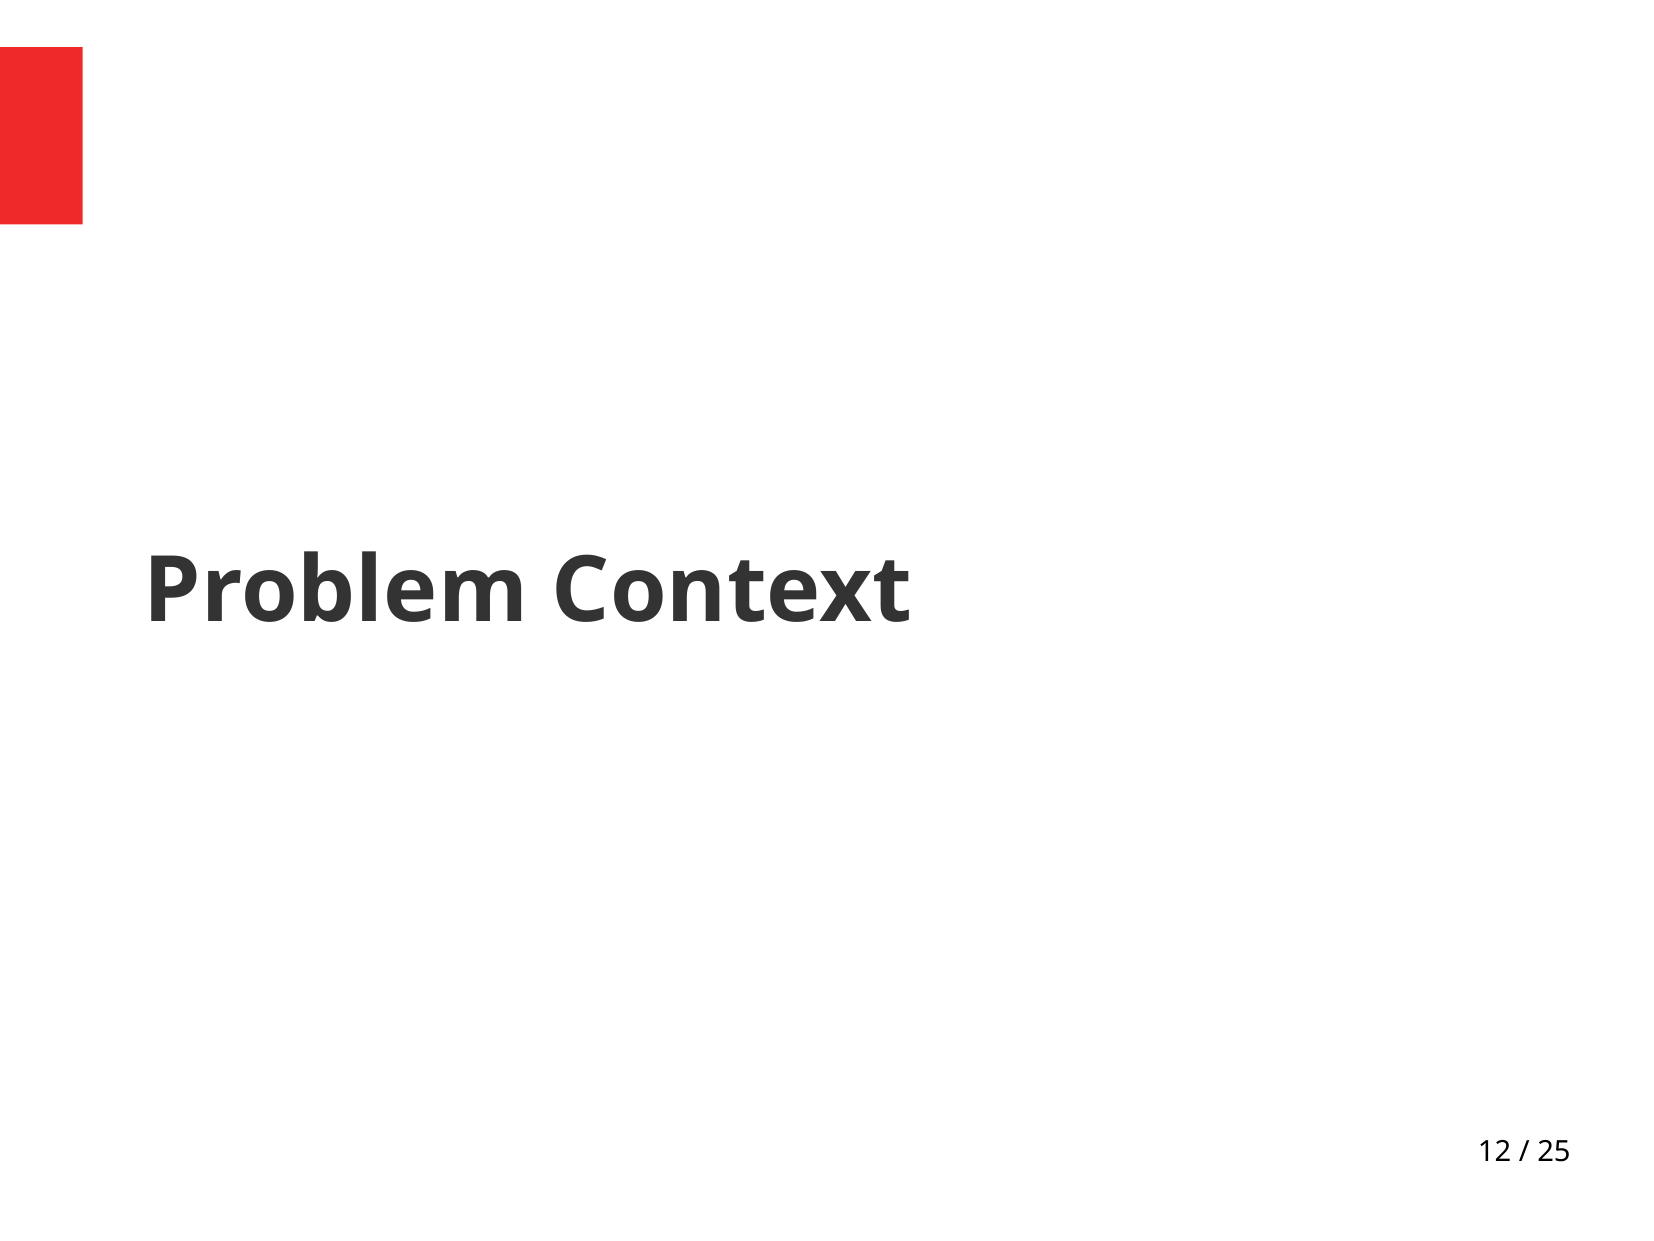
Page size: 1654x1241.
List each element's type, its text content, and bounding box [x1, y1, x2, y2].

title Problem Context [143, 482, 1597, 690]
